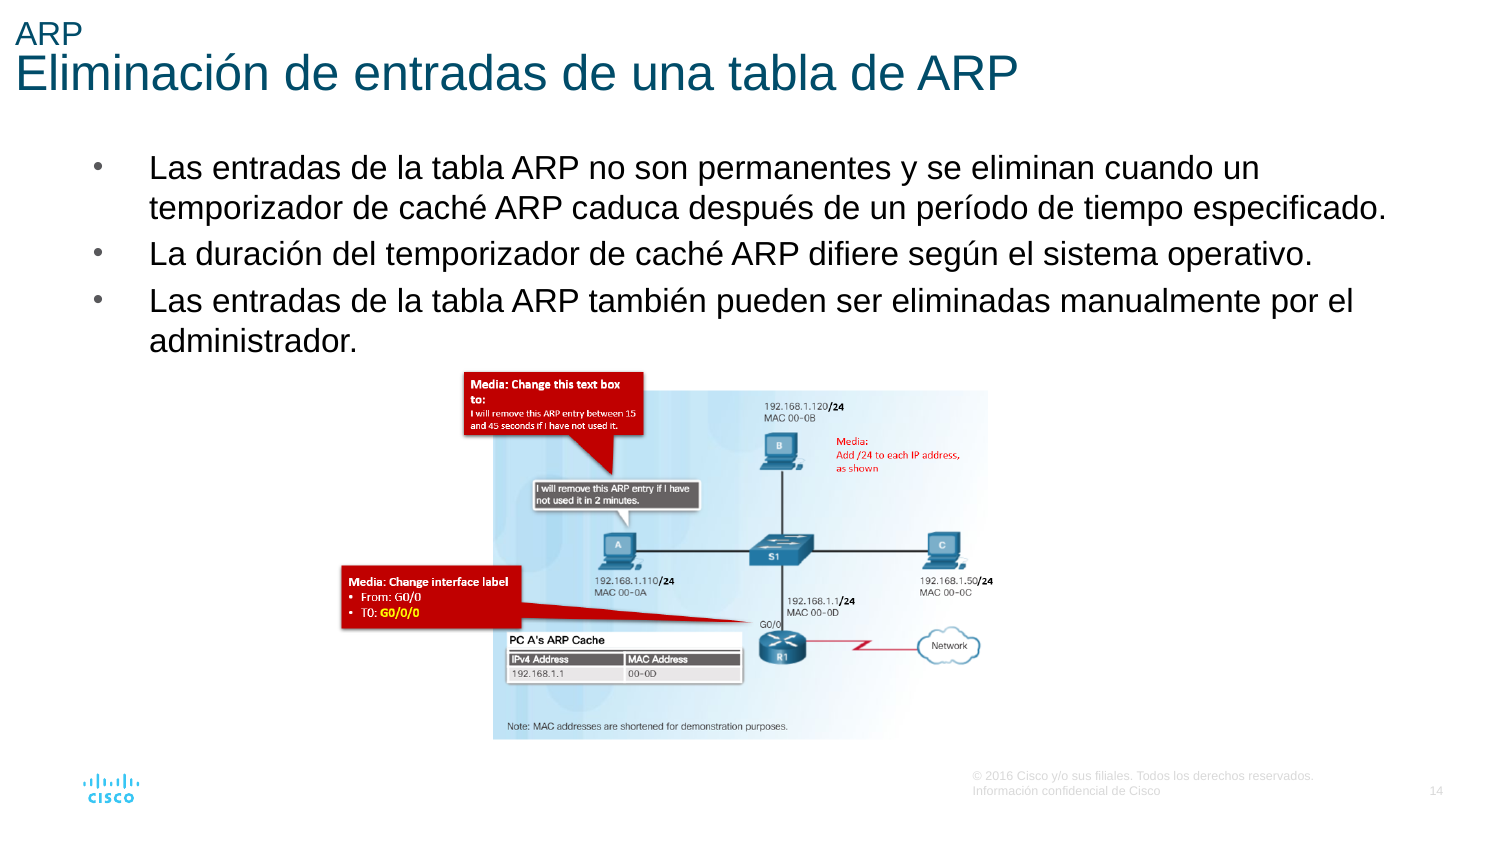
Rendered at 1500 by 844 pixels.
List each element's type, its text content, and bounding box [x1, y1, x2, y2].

picture [324, 360, 1034, 740]
list Las entradas de la tabla ARP no son permanentes y se eliminan cuando un temporizador de caché ARP caduca después de un período de tiempo especificado. La duración del temporizador de caché ARP difiere según el sistema operativo. Las entradas de la tabla ARP también pueden ser eliminadas manualmente por el administrador. [77, 138, 1437, 325]
title ARP Eliminación de entradas de una tabla de ARP [0, 0, 1369, 121]
